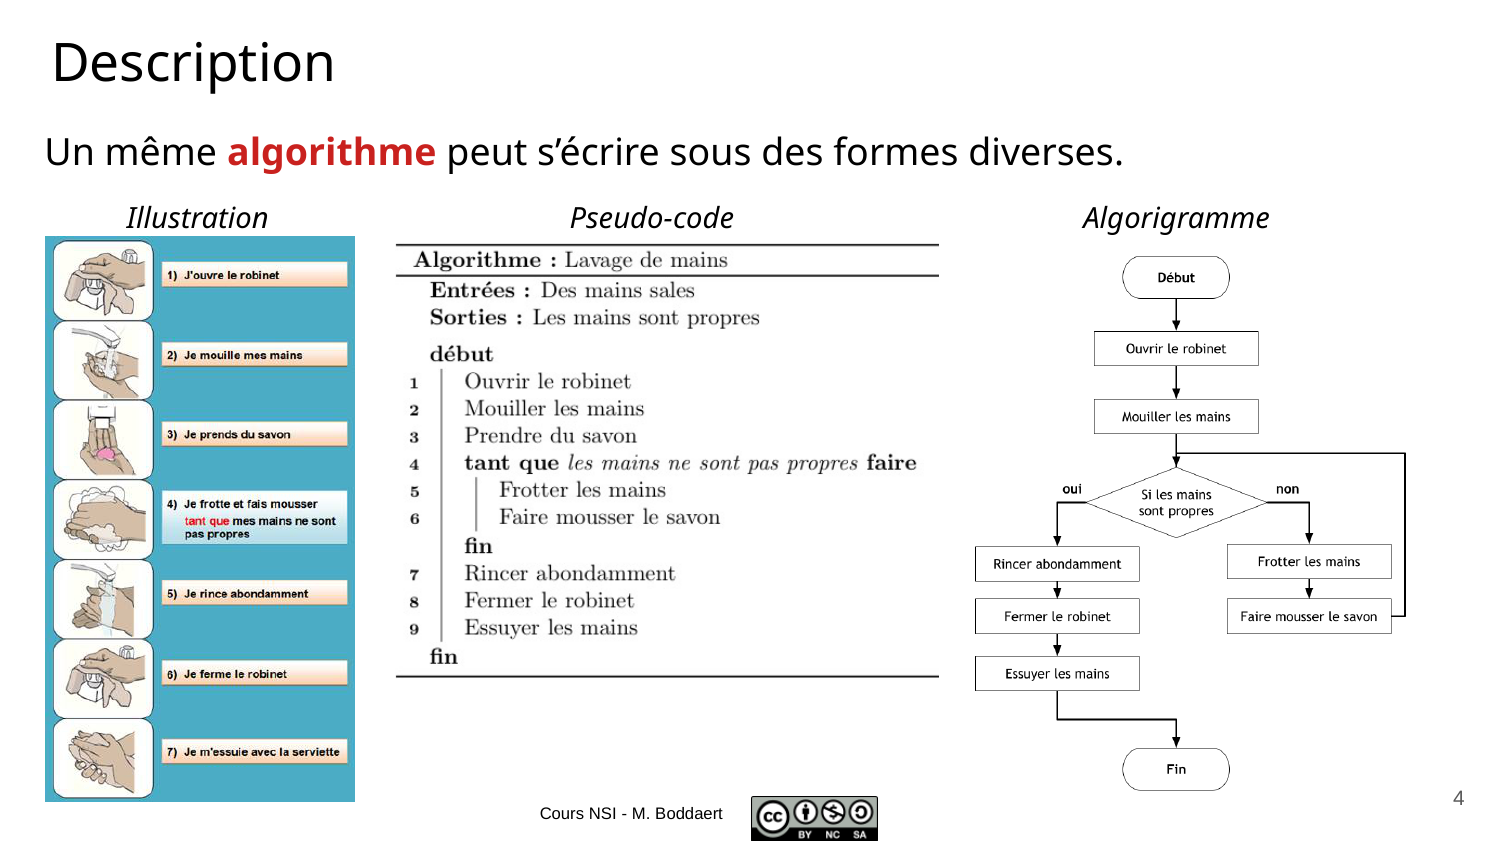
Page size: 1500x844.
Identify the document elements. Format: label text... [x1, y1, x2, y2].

picture [948, 248, 1432, 798]
text_box Pseudo-code [554, 189, 749, 239]
text_box Algorigramme [1068, 189, 1284, 239]
picture [395, 242, 939, 679]
slide_number <numéro> [1389, 764, 1480, 830]
title Description [51, 13, 1449, 108]
picture [45, 236, 355, 802]
text_box Illustration [111, 189, 290, 239]
picture [751, 796, 878, 841]
text_box Un même algorithme peut s’écrire sous des formes diverses. [29, 120, 1477, 237]
